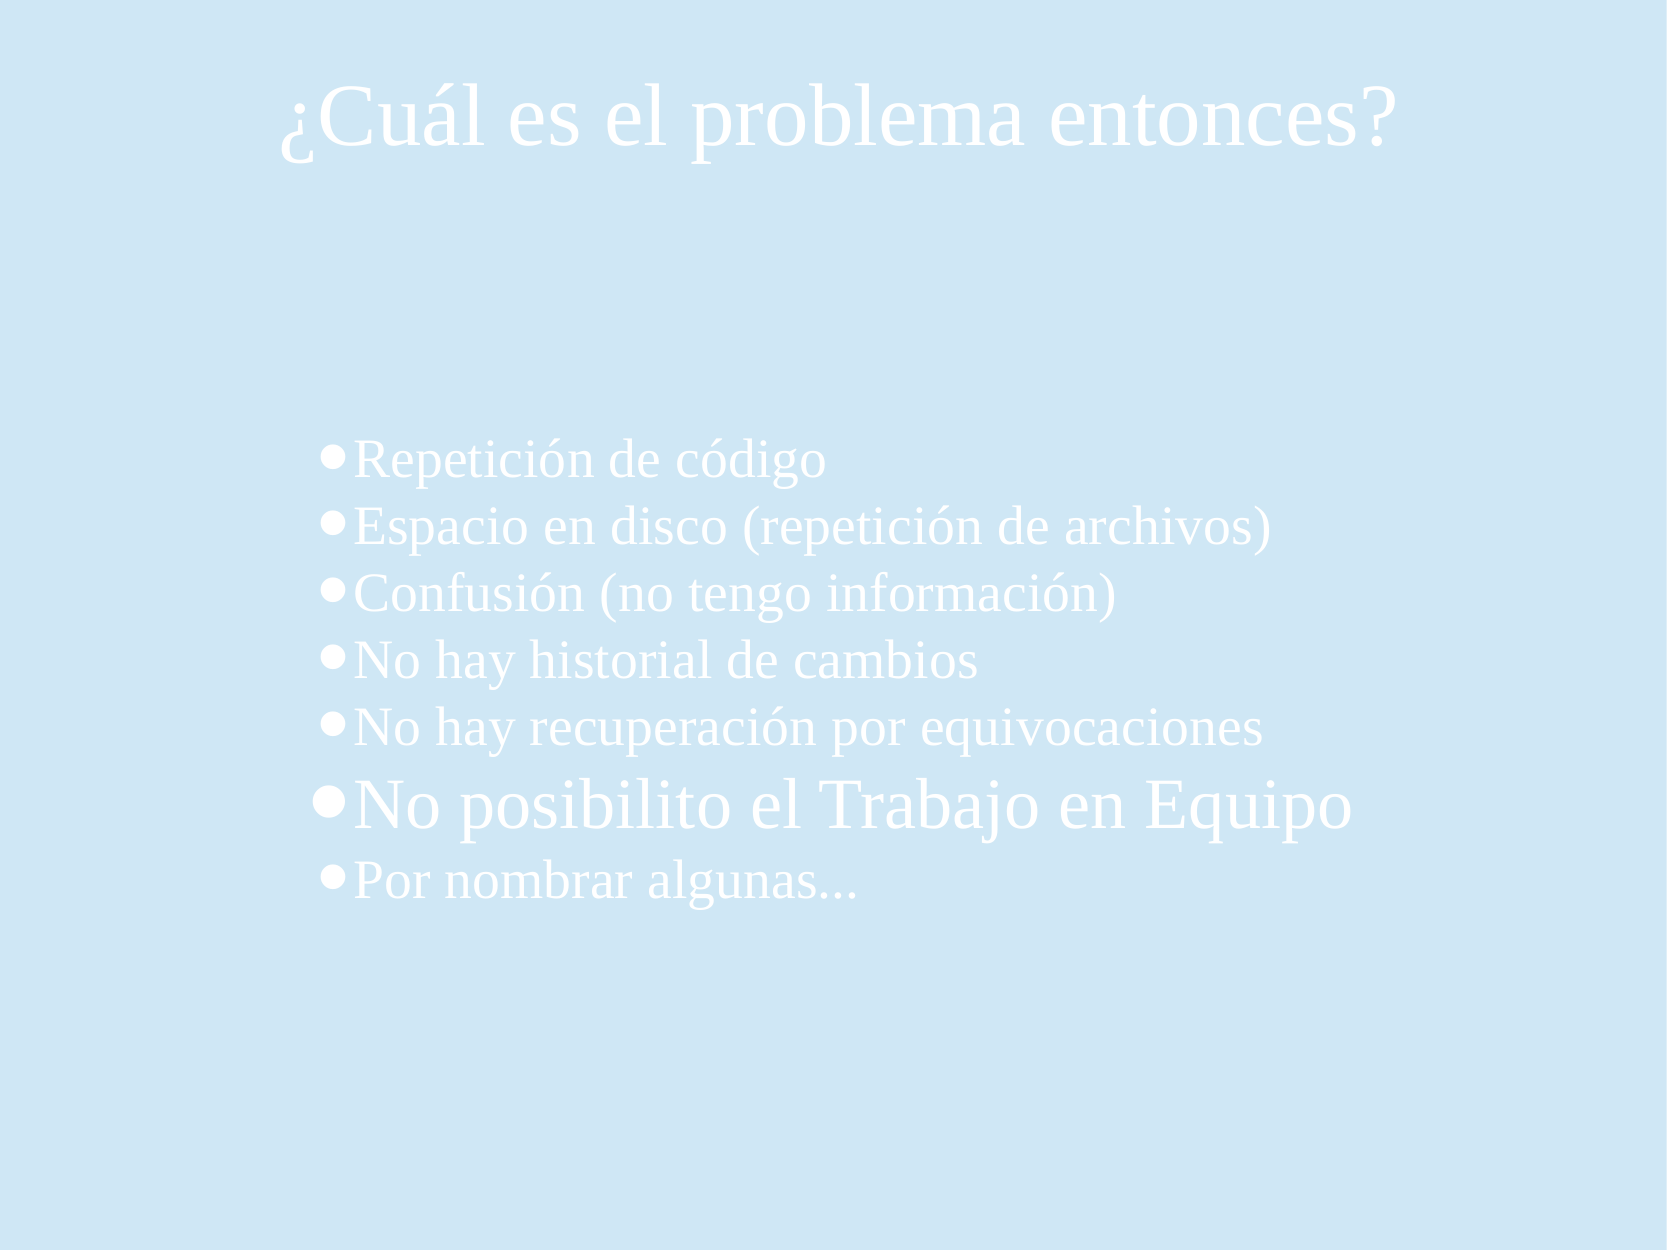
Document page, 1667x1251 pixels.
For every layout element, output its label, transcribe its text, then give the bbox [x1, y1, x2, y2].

title ¿Cuál es el problema entonces? [50, 50, 1630, 213]
list Repetición de código Espacio en disco (repetición de archivos) Confusión (no tengo información) No hay historial de cambios No hay recuperación por equivocaciones No posibilito el Trabajo en Equipo Por nombrar algunas... [284, 415, 1443, 936]
